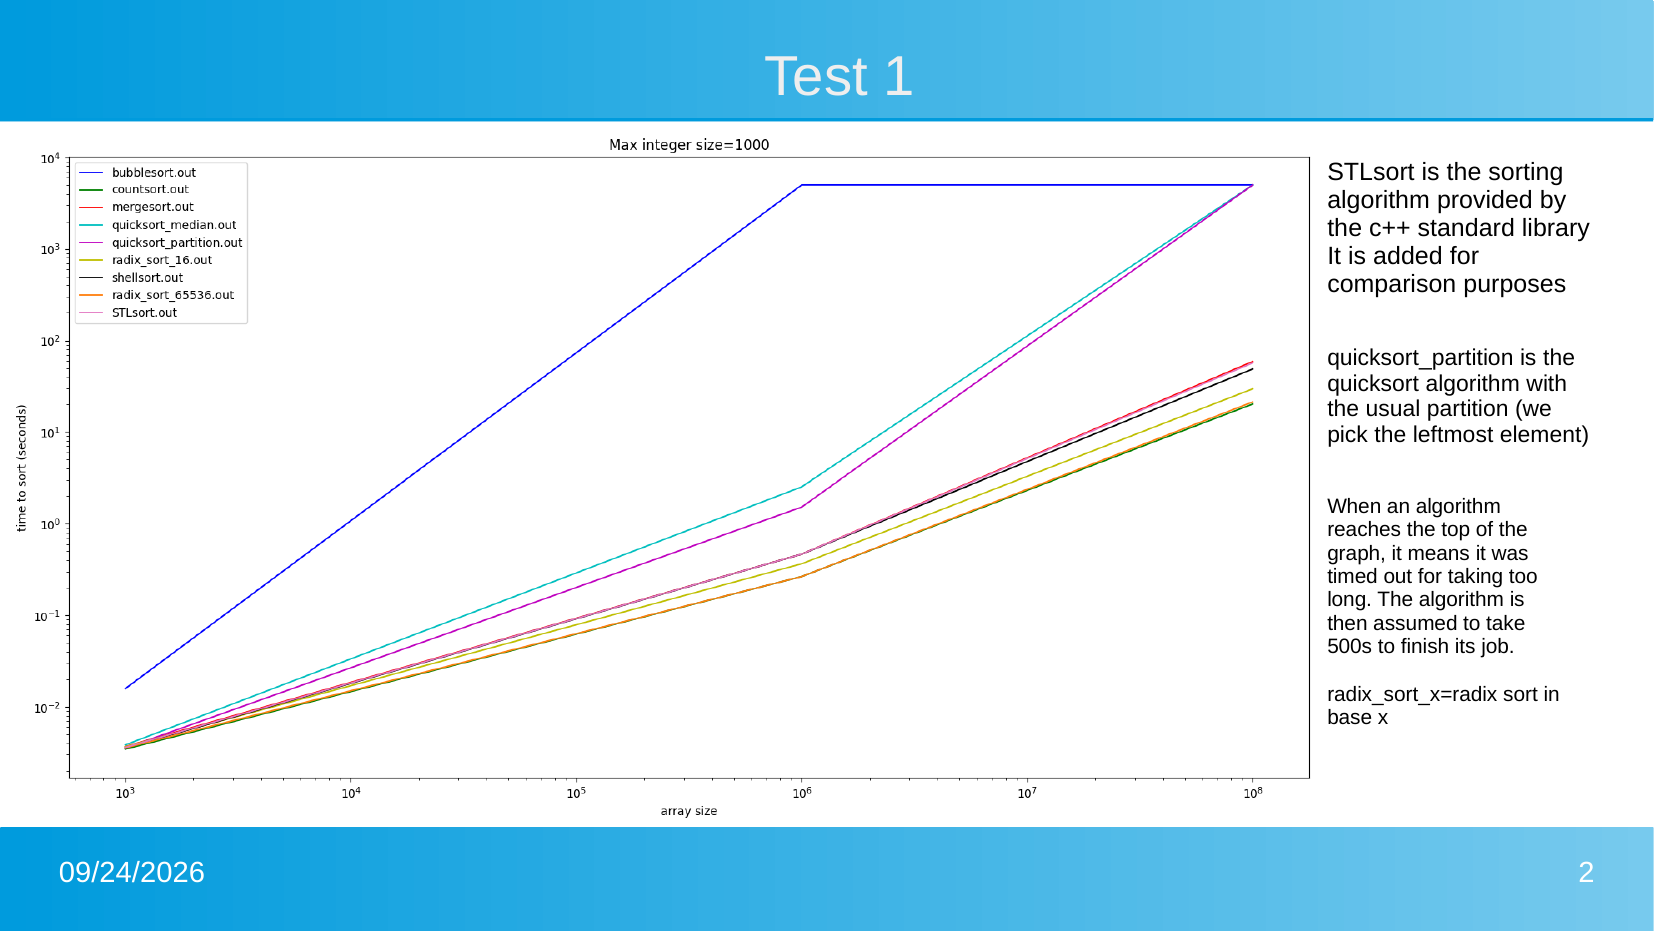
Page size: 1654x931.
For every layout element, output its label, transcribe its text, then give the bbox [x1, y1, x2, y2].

picture [0, 137, 1313, 824]
text_box radix_sort_x=radix sort in base x [1313, 675, 1576, 737]
text_box quicksort_partition is the quicksort algorithm with the usual partition (we pick the leftmost element) [1313, 337, 1613, 455]
text_box When an algorithm reaches the top of the graph, it means it was timed out for taking too long. The algorithm is then assumed to take 500s to finish its job. [1313, 487, 1576, 666]
text_box Test 1 [750, 37, 1013, 116]
text_box STLsort is the sorting algorithm provided by the c++ standard library It is added for comparison purposes [1313, 150, 1613, 305]
